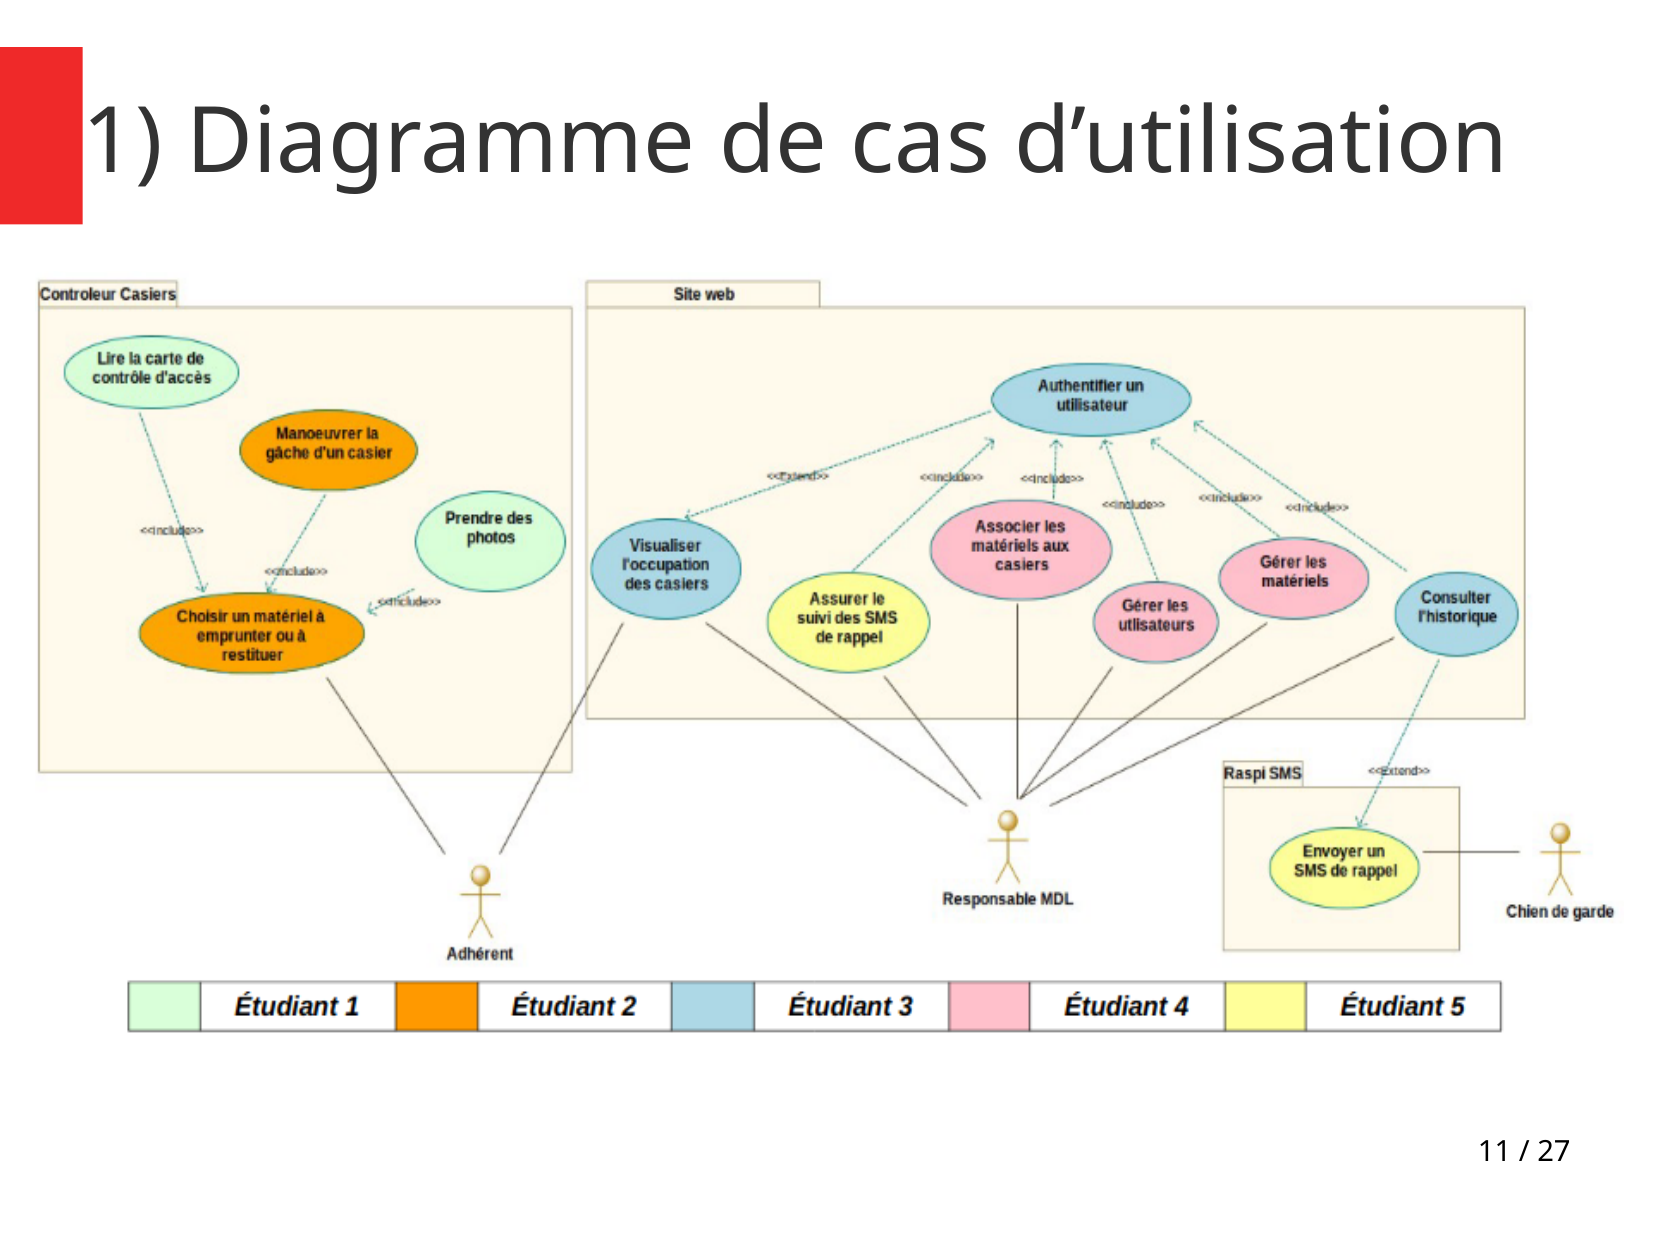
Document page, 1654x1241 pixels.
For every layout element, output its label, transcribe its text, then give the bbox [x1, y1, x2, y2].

picture [35, 271, 1624, 1040]
title 1) Diagramme de cas d’utilisation [82, 49, 1642, 225]
